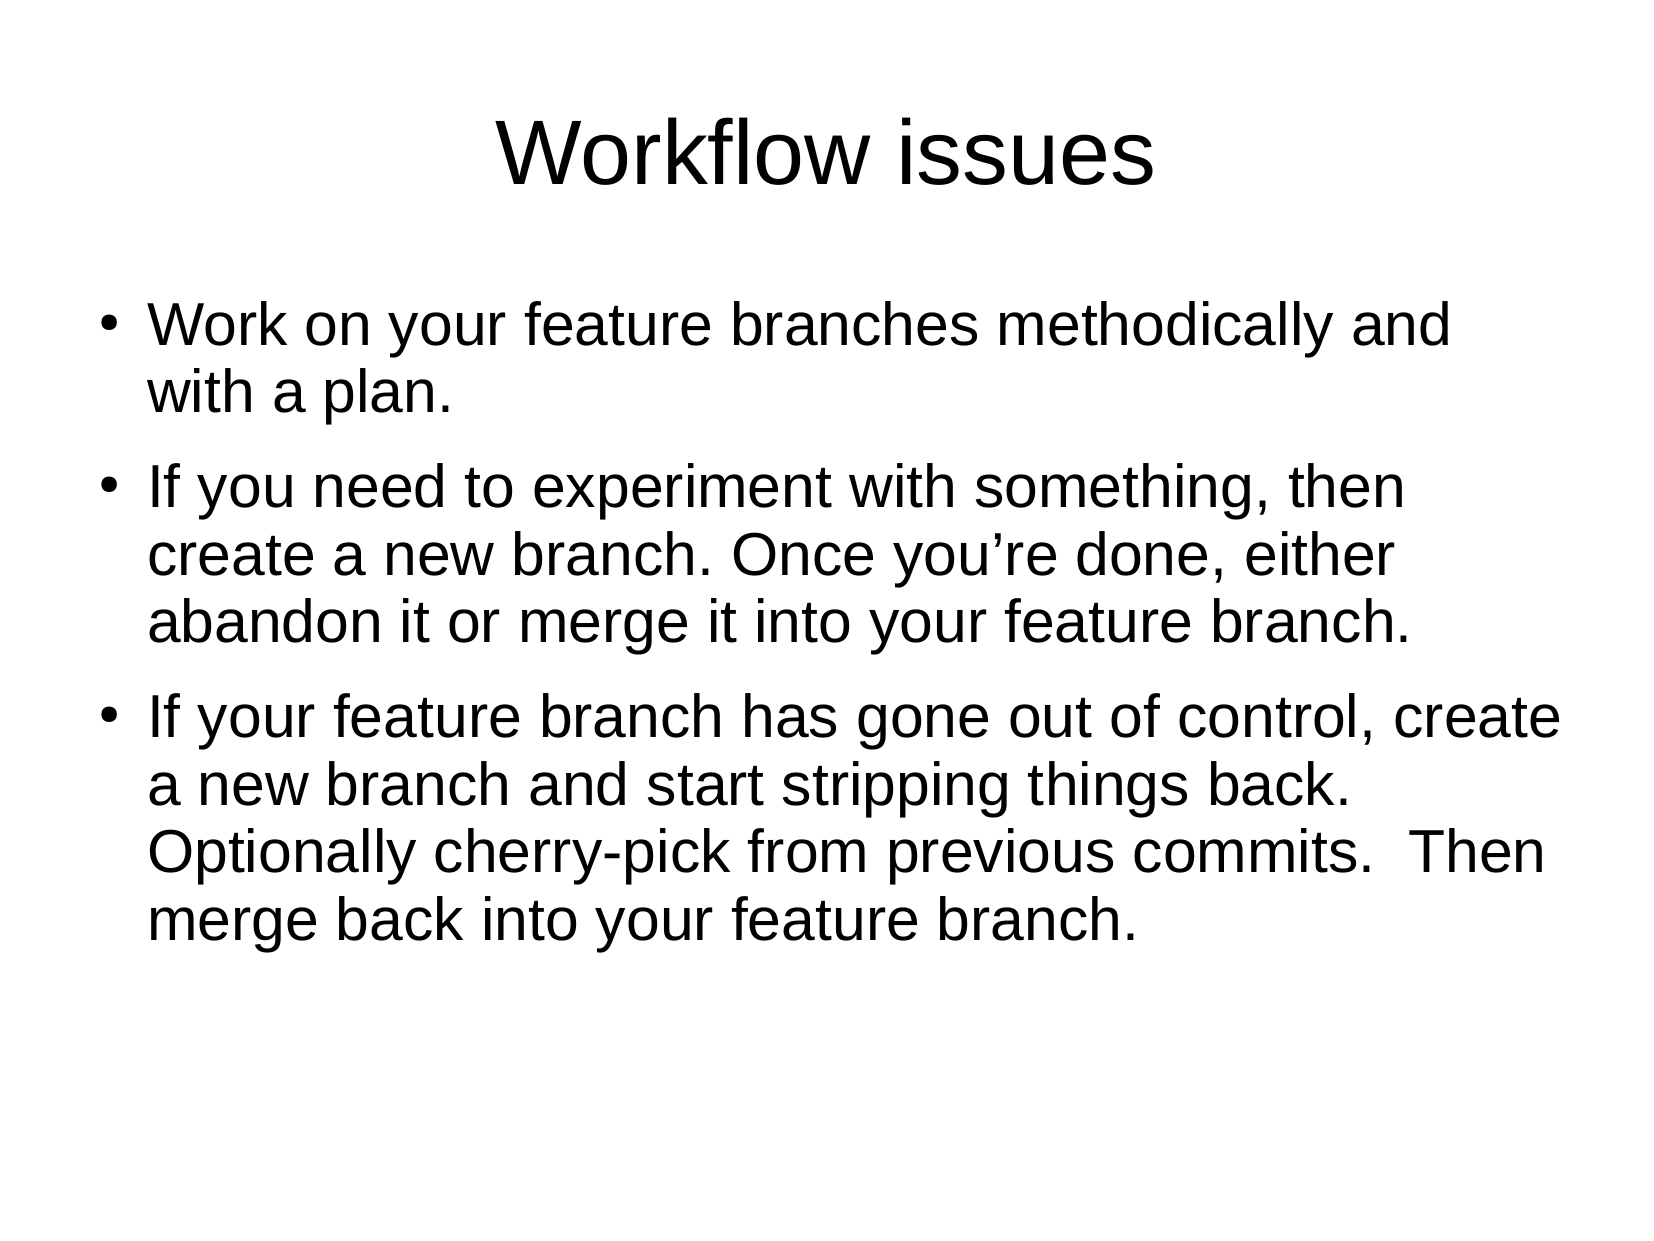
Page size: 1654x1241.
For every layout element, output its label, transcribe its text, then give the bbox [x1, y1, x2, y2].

list Work on your feature branches methodically and with a plan. If you need to experiment with something, then create a new branch. Once you’re done, either abandon it or merge it into your feature branch. If your feature branch has gone out of control, create a new branch and start stripping things back. Optionally cherry-pick from previous commits. Then merge back into your feature branch. [82, 290, 1571, 1010]
title Workflow issues [82, 49, 1571, 257]
